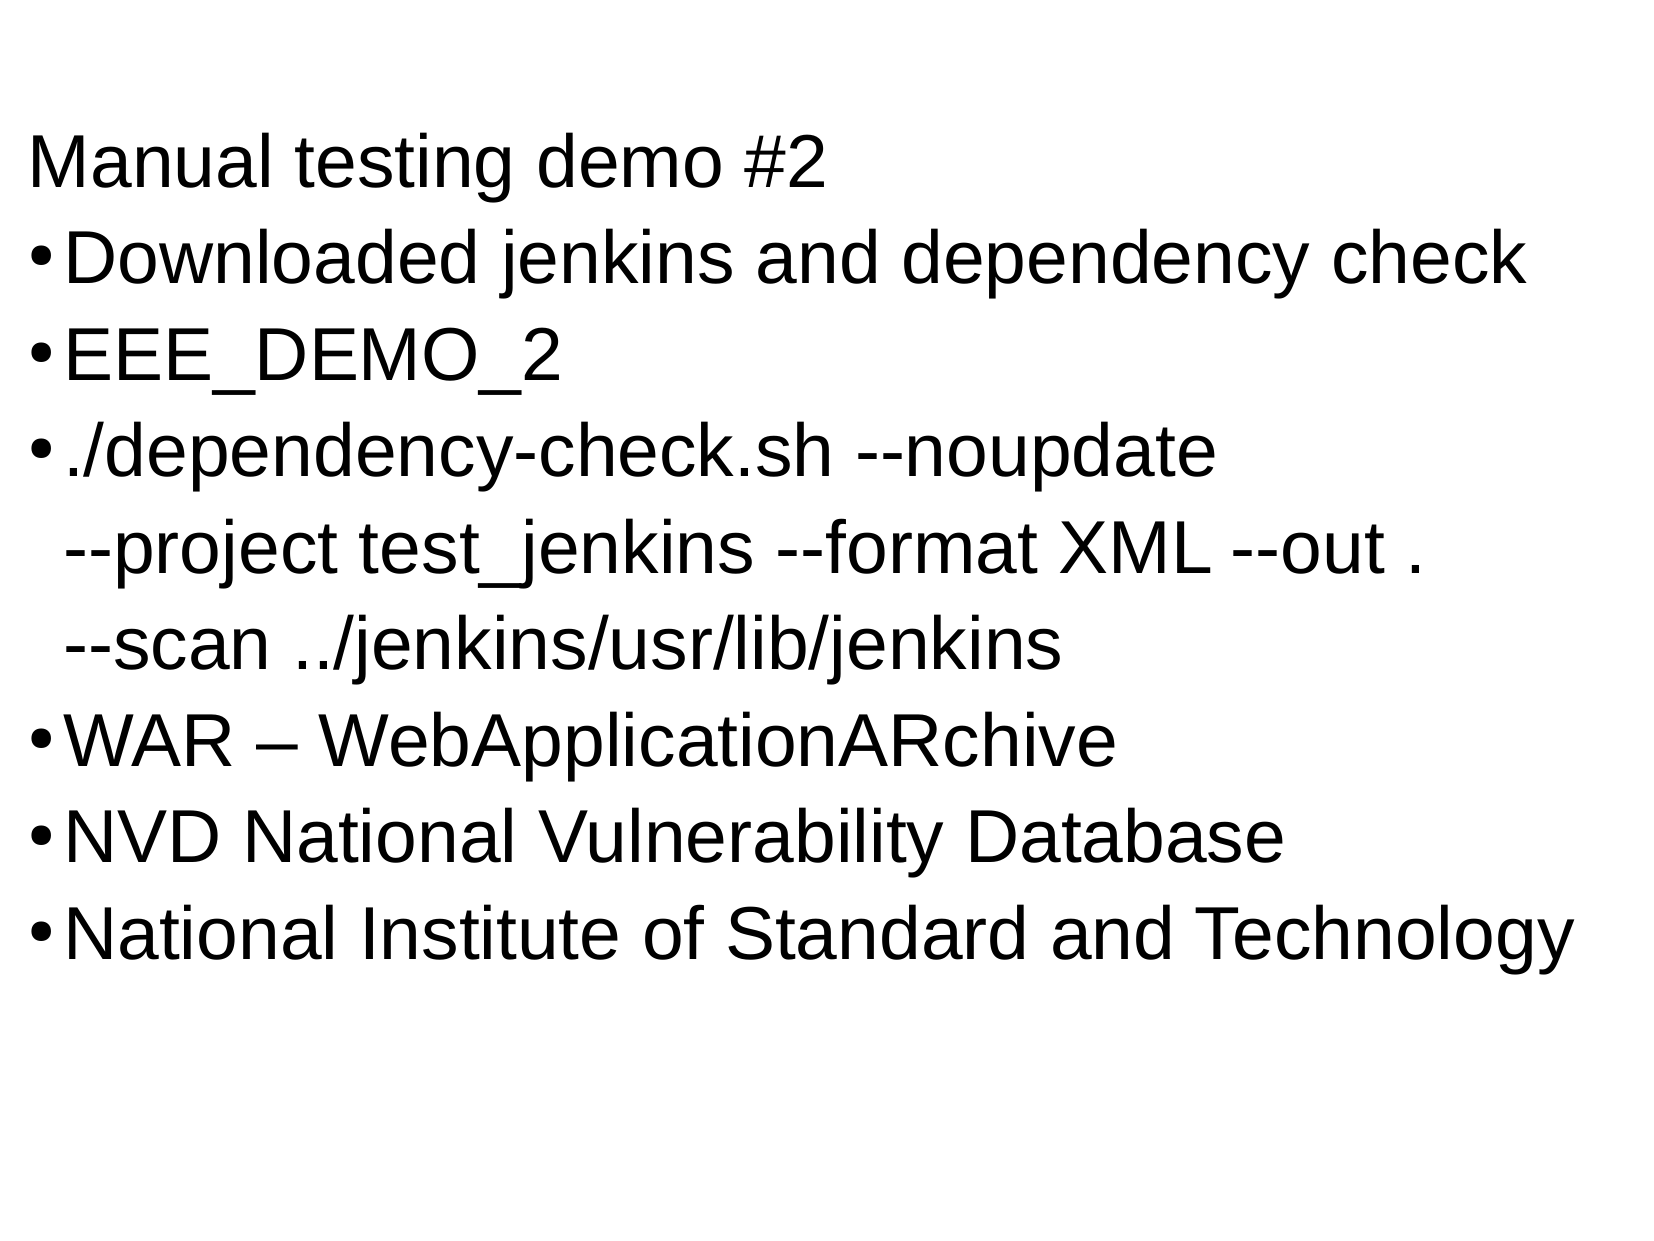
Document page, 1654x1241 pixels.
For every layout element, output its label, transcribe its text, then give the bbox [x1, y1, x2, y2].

text_box Manual testing demo #2 Downloaded jenkins and dependency check EEE_DEMO_2 ./dependency-check.sh --noupdate --project test_jenkins --format XML --out . --scan ../jenkins/usr/lib/jenkins WAR – WebApplicationARchive NVD National Vulnerability Database National Institute of Standard and Technology [13, 99, 1591, 971]
